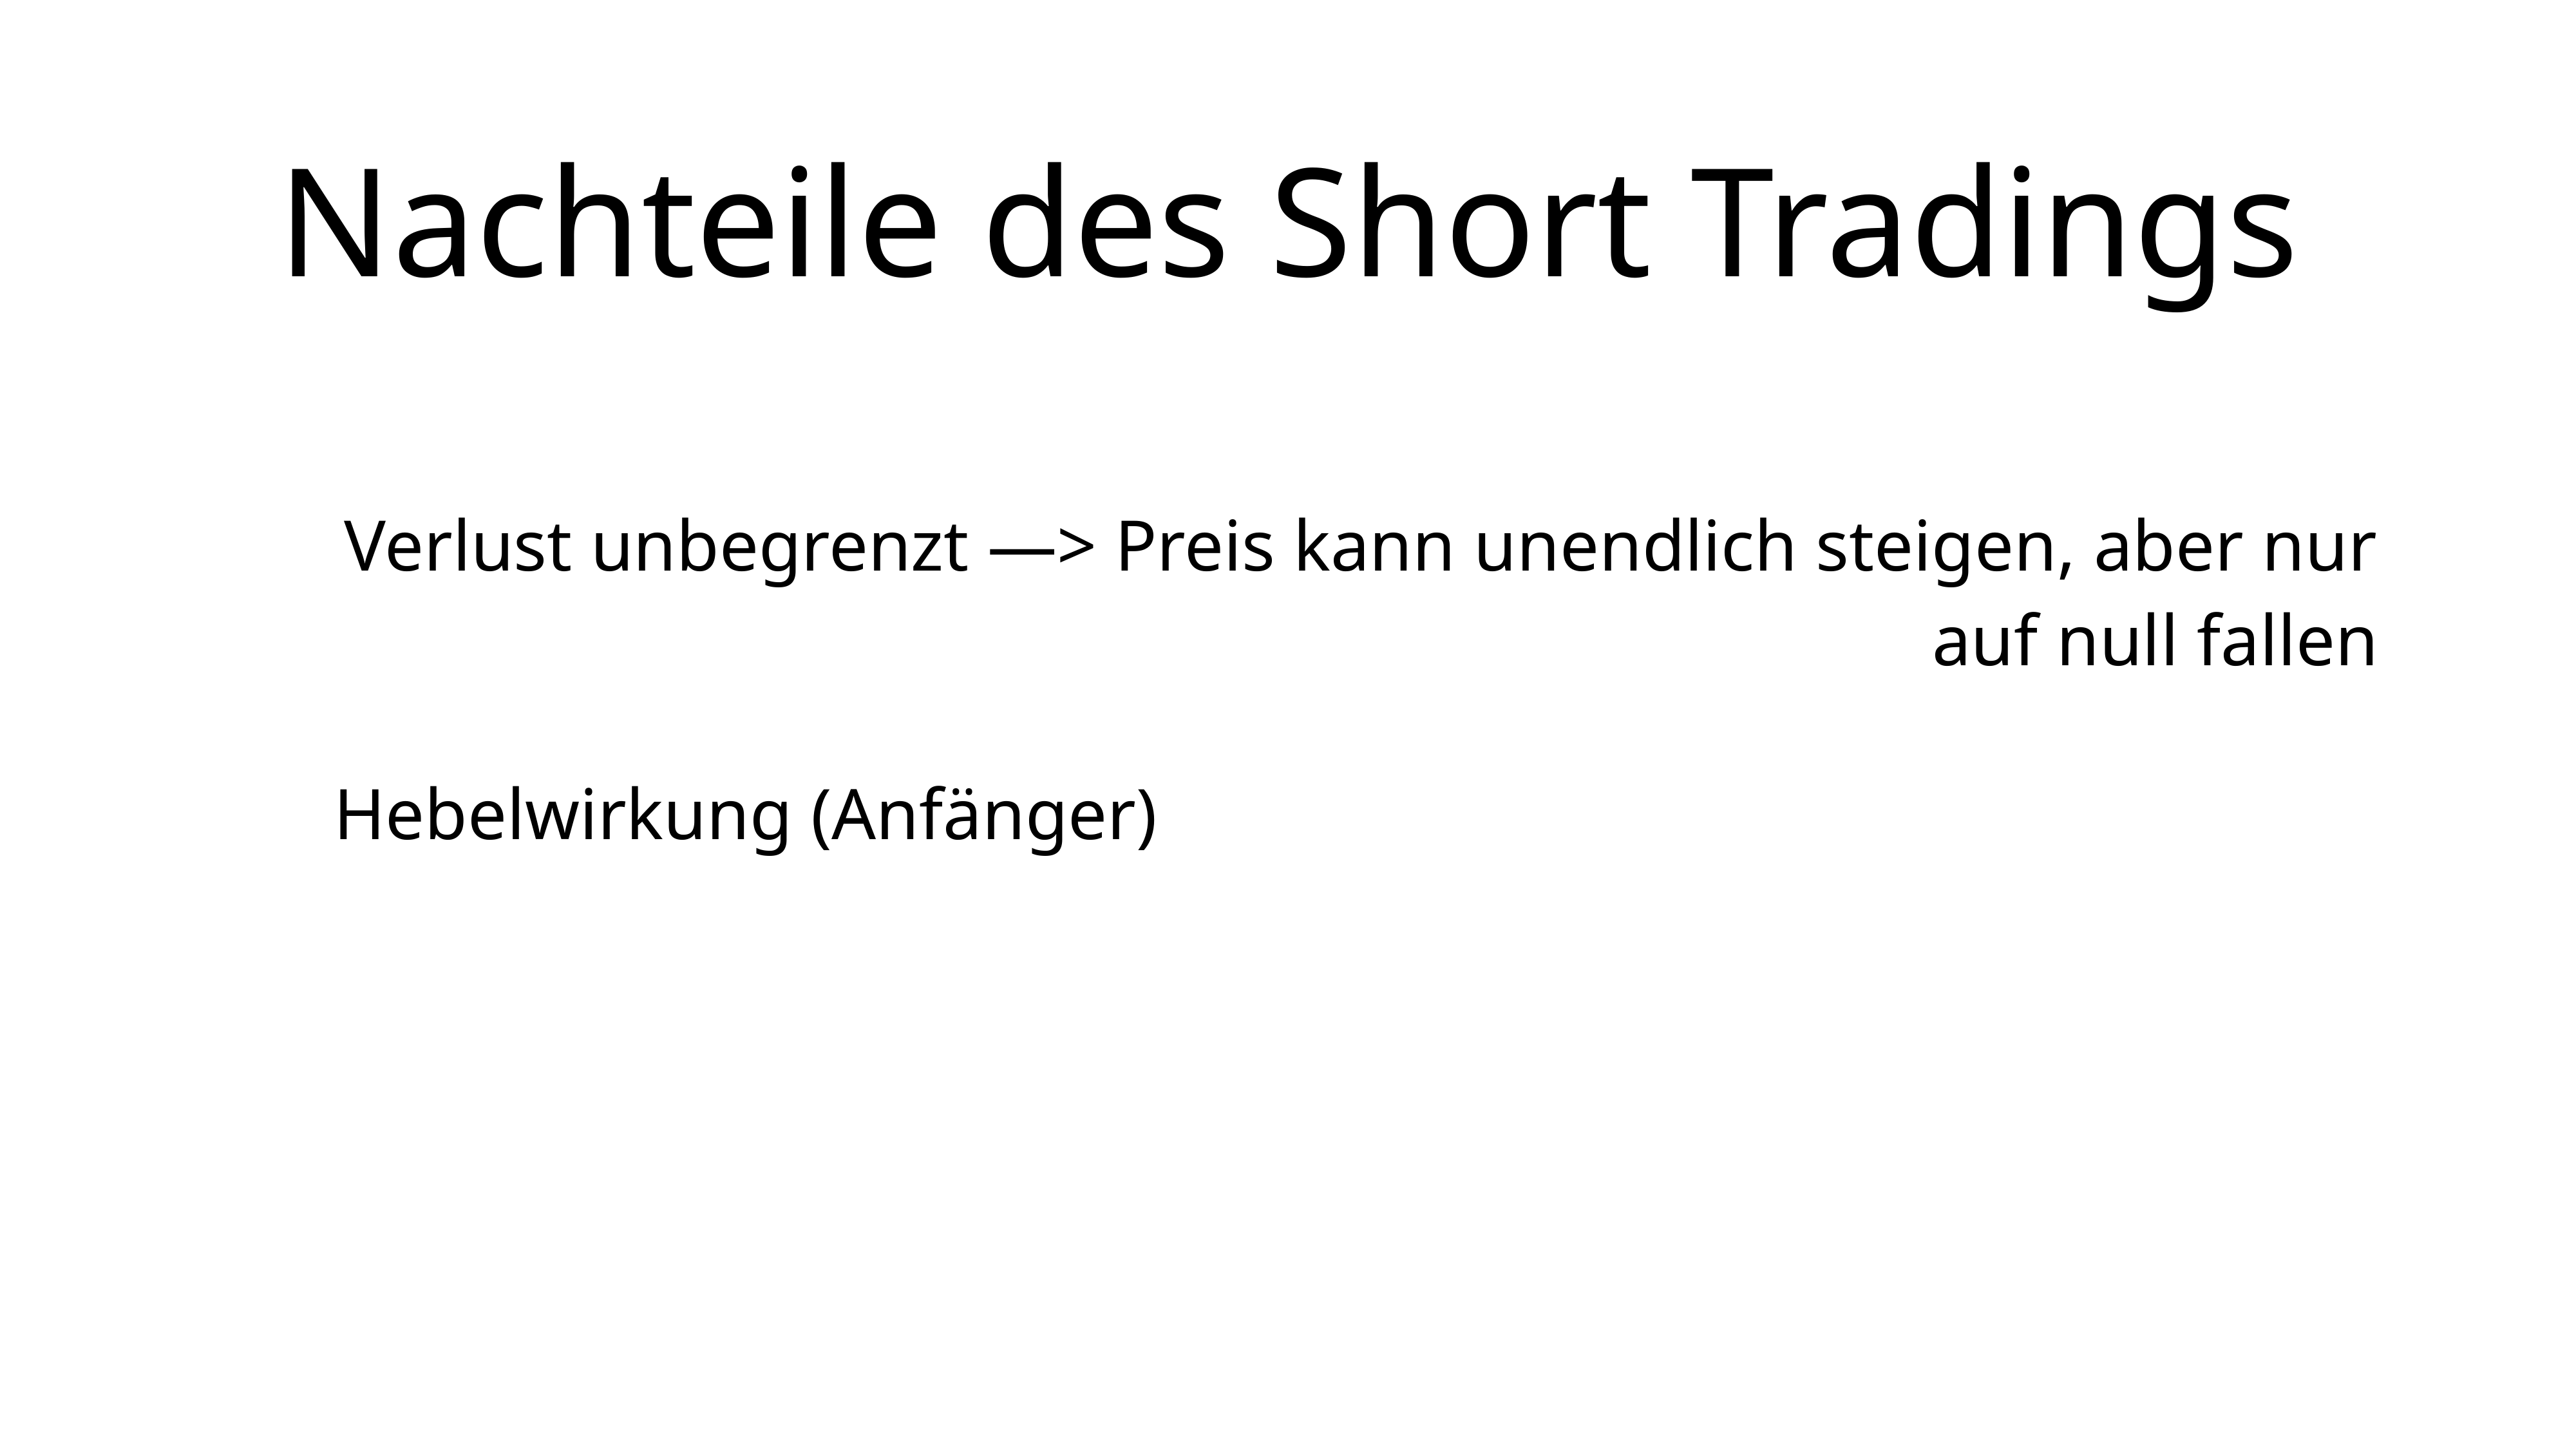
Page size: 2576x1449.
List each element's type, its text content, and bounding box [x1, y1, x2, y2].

text_box Verlust unbegrenzt —> Preis kann unendlich steigen, aber nur auf null fallen Hebelwirkung (Anfänger) [189, 384, 2389, 1319]
text_box Nachteile des Short Tradings [189, 60, 2389, 376]
